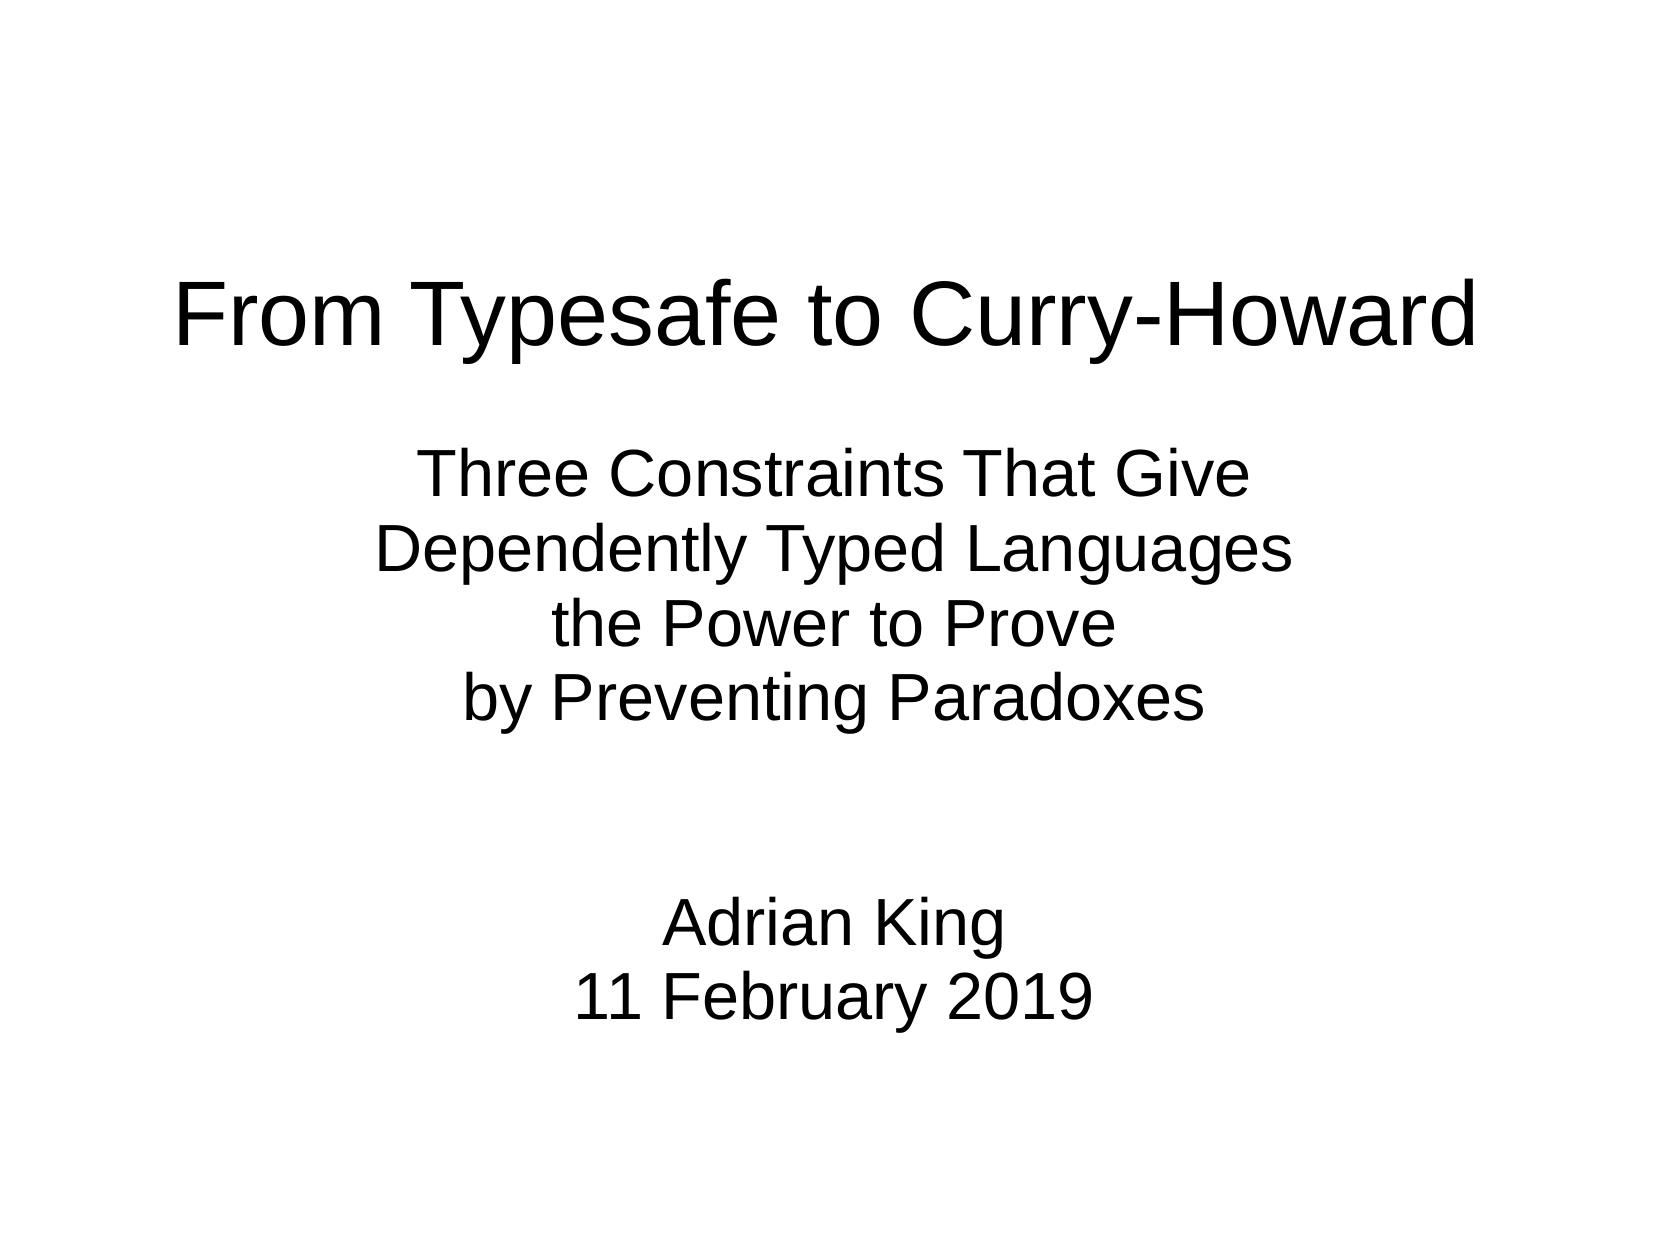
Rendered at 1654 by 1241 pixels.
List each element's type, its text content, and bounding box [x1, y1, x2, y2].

subtitle Three Constraints That Give Dependently Typed Languages the Power to Prove by Preventing Paradoxes Adrian King 11 February 2019 [90, 435, 1579, 1036]
title From Typesafe to Curry-Howard [82, 210, 1571, 418]
